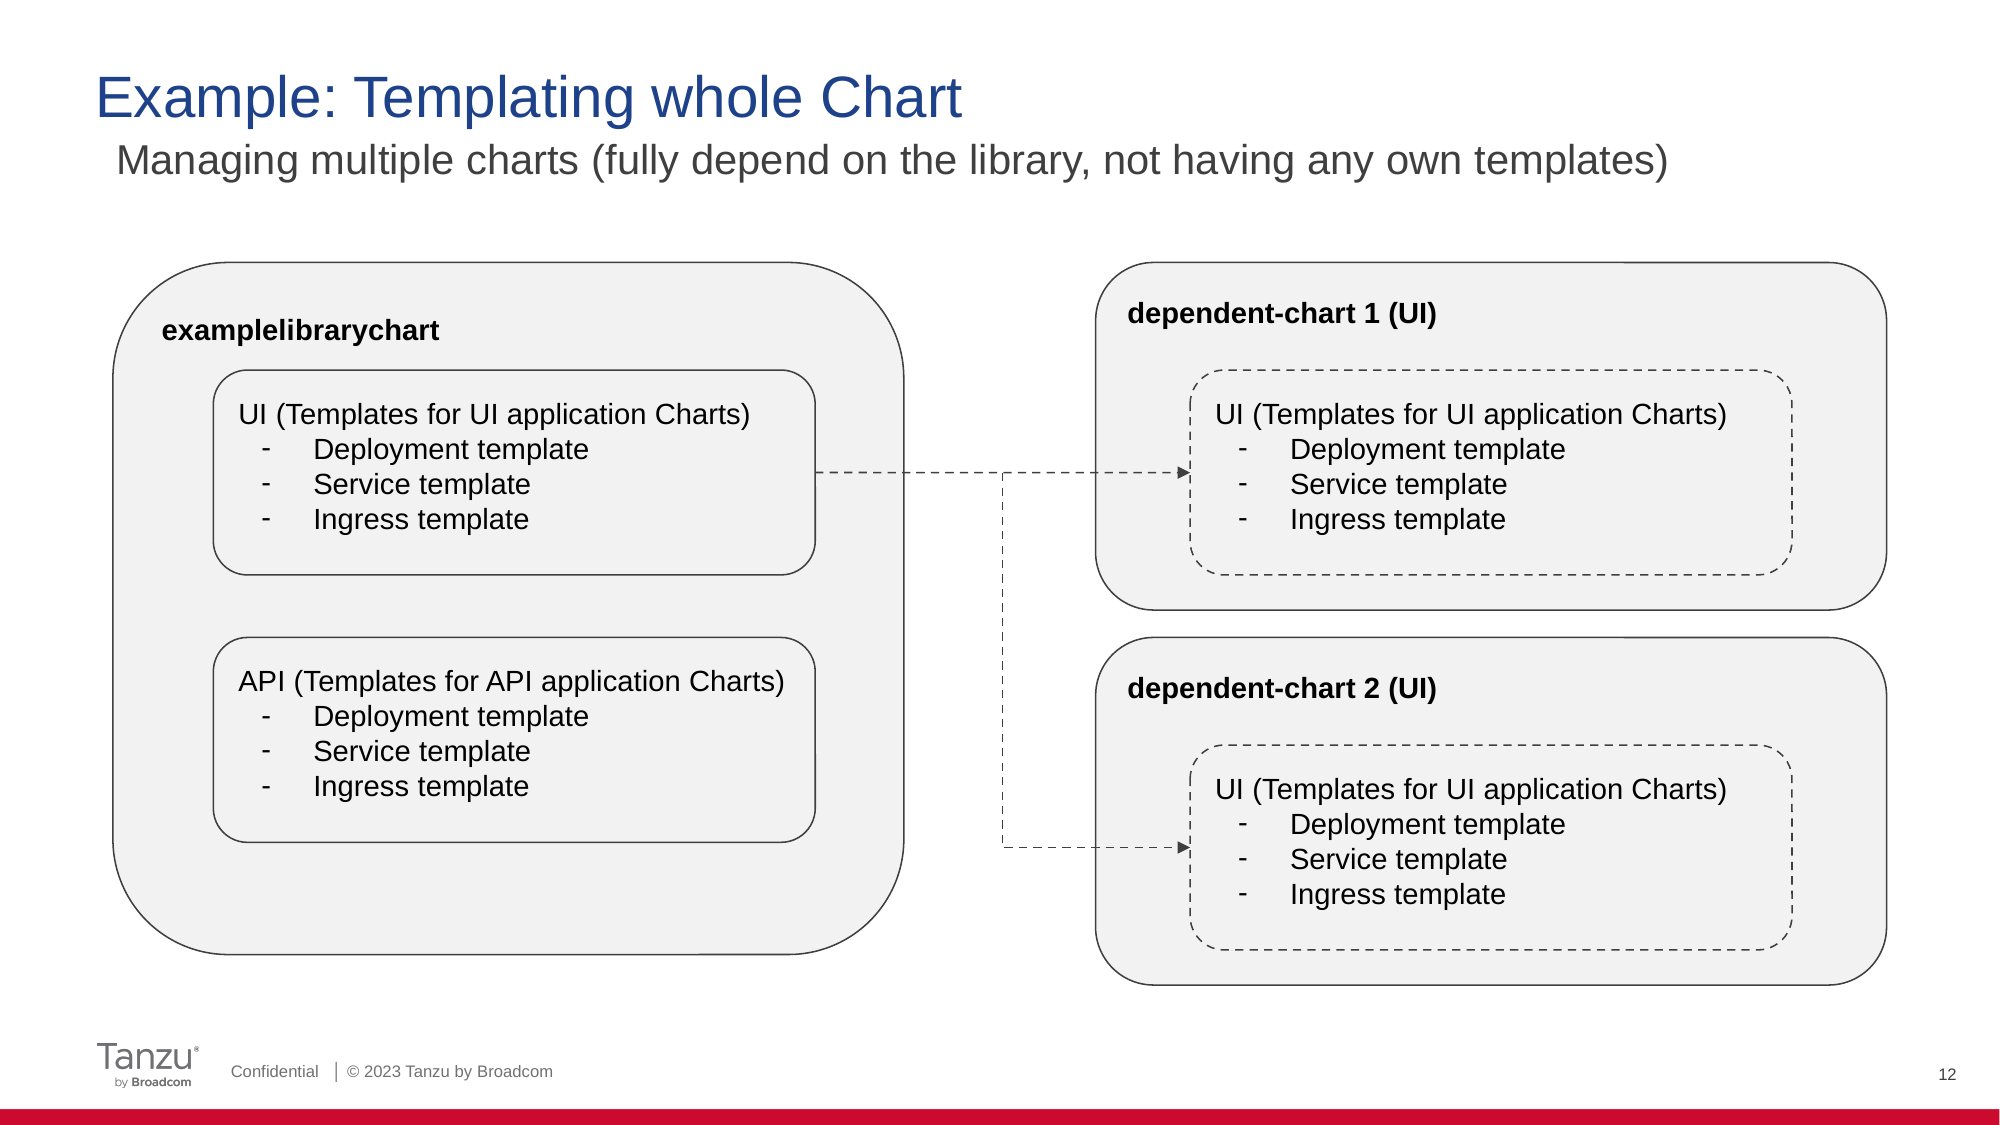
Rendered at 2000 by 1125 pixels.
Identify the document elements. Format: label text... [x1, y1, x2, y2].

list [95, 262, 1012, 1013]
text_box UI (Templates for UI application Charts) Deployment template Service template Ingress template [213, 370, 816, 575]
text_box UI (Templates for UI application Charts) Deployment template Service template Ingress template [1190, 745, 1793, 950]
picture [97, 1043, 199, 1088]
text_box dependent-chart 1 (UI) [1095, 262, 1887, 611]
text_box dependent-chart 2 (UI) [1095, 637, 1887, 986]
text_box examplelibrarychart [112, 262, 904, 955]
text_box UI (Templates for UI application Charts) Deployment template Service template Ingress template [1190, 370, 1793, 575]
text_box API (Templates for API application Charts) Deployment template Service template Ingress template [213, 637, 816, 843]
picture [0, 1109, 2000, 1125]
title Example: Templating whole Chart [95, 67, 1900, 131]
subtitle Managing multiple charts (fully depend on the library, not having any own templates) [97, 133, 1896, 174]
